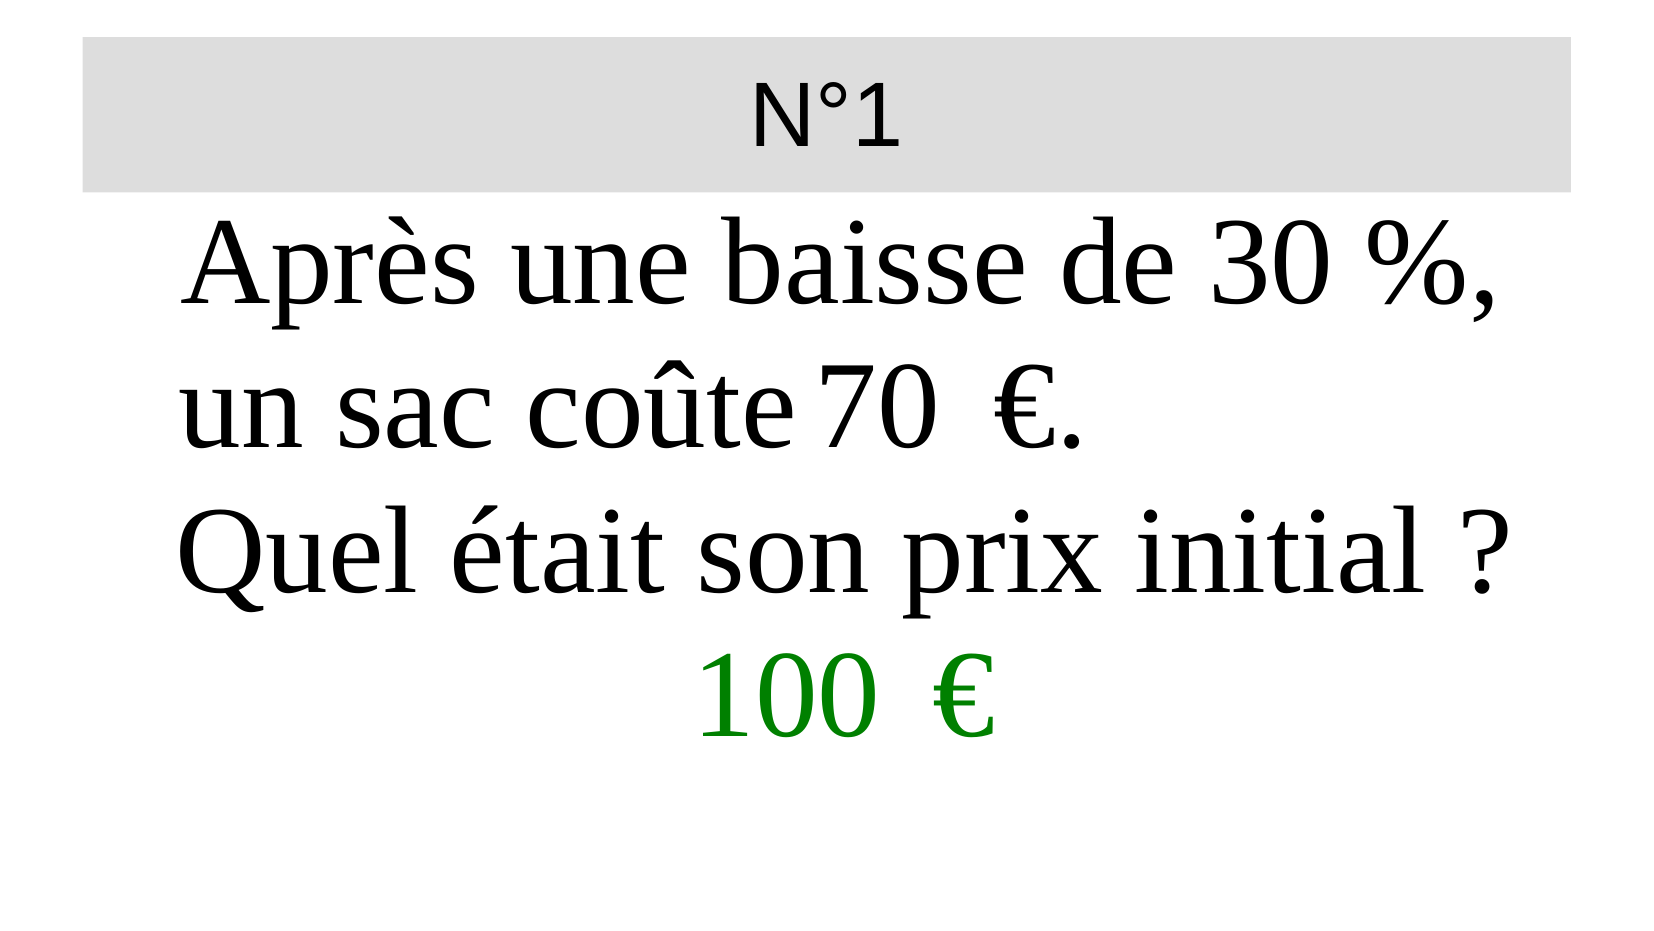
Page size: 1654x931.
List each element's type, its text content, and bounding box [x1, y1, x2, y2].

chart [167, 192, 1523, 764]
title N°1 [82, 37, 1571, 193]
